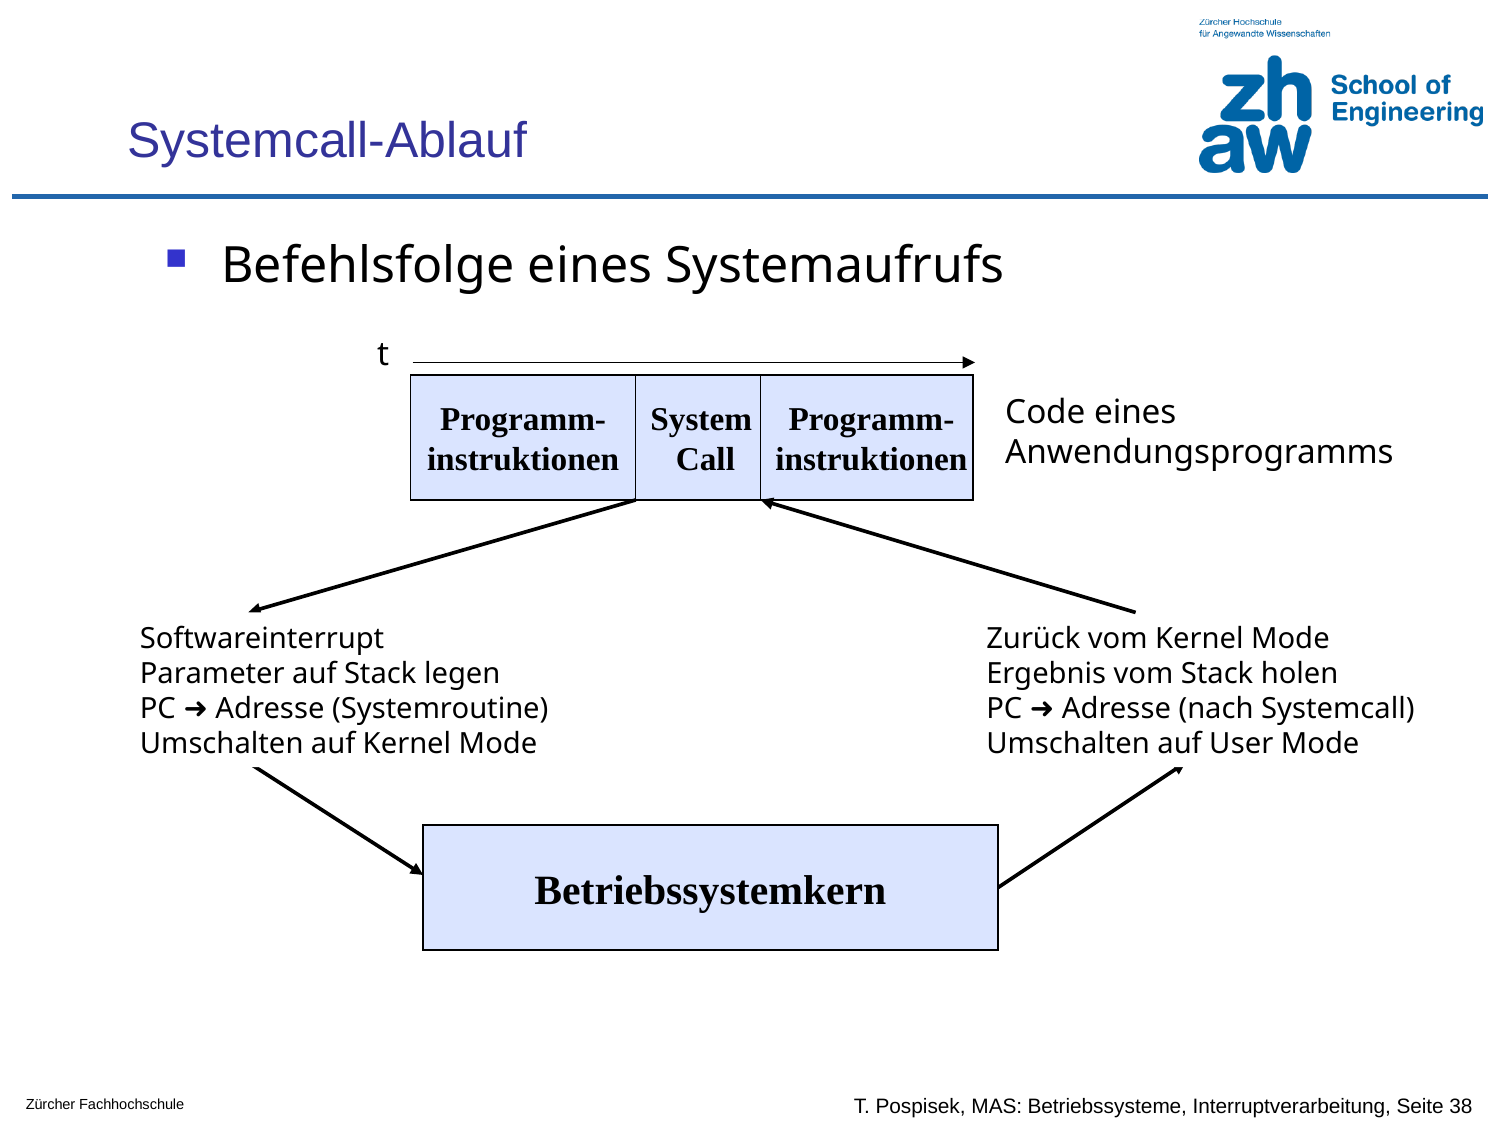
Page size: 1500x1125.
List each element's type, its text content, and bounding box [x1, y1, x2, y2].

title Systemcall-Ablauf [112, 66, 1391, 175]
picture [1199, 19, 1483, 173]
text_box Programm- instruktionen [410, 375, 635, 500]
text_box Zurück vom Kernel Mode Ergebnis vom Stack holen PC ➜ Adresse (nach Systemcall) Umschalten auf User Mode [971, 612, 1430, 768]
text_box System Call [635, 375, 760, 500]
text_box Softwareinterrupt Parameter auf Stack legen PC ➜ Adresse (Systemroutine) Umschalten auf Kernel Mode [124, 612, 564, 768]
text_box Code eines Anwendungsprogramms [990, 383, 1410, 478]
list Befehlsfolge eines Systemaufrufs [150, 224, 1425, 338]
text_box Programm- instruktionen [760, 375, 974, 500]
text_box Betriebssystemkern [423, 825, 999, 950]
text_box t [362, 324, 404, 380]
